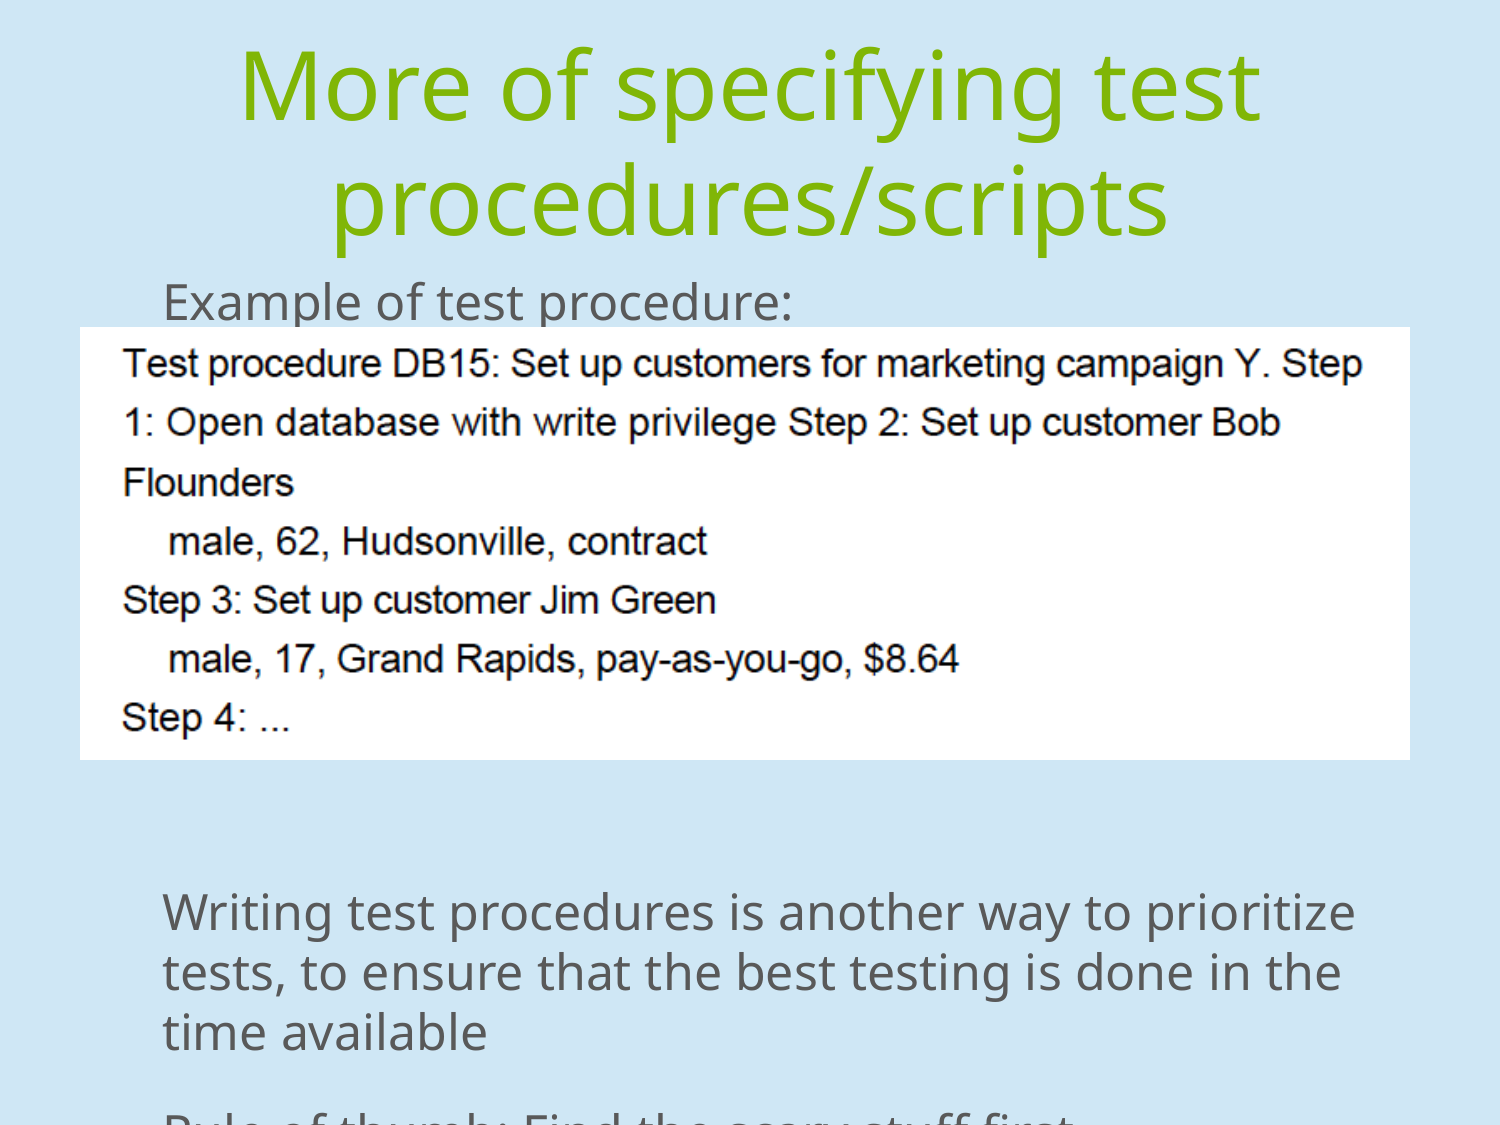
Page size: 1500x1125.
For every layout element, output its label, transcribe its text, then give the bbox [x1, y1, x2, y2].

list Example of test procedure: Writing test procedures is another way to prioritize tests, to ensure that the best testing is done in the time available Rule of thumb: Find the scary stuff first ‘Scary’ – depends on the business, system, or project [90, 760, 1410, 1065]
picture [80, 327, 1410, 760]
list Example of test procedure: Writing test procedures is another way to prioritize tests, to ensure that the best testing is done in the time available Rule of thumb: Find the scary stuff first ‘Scary’ – depends on the business, system, or project [90, 262, 1410, 327]
title More of specifying test procedures/scripts [90, 17, 1410, 237]
